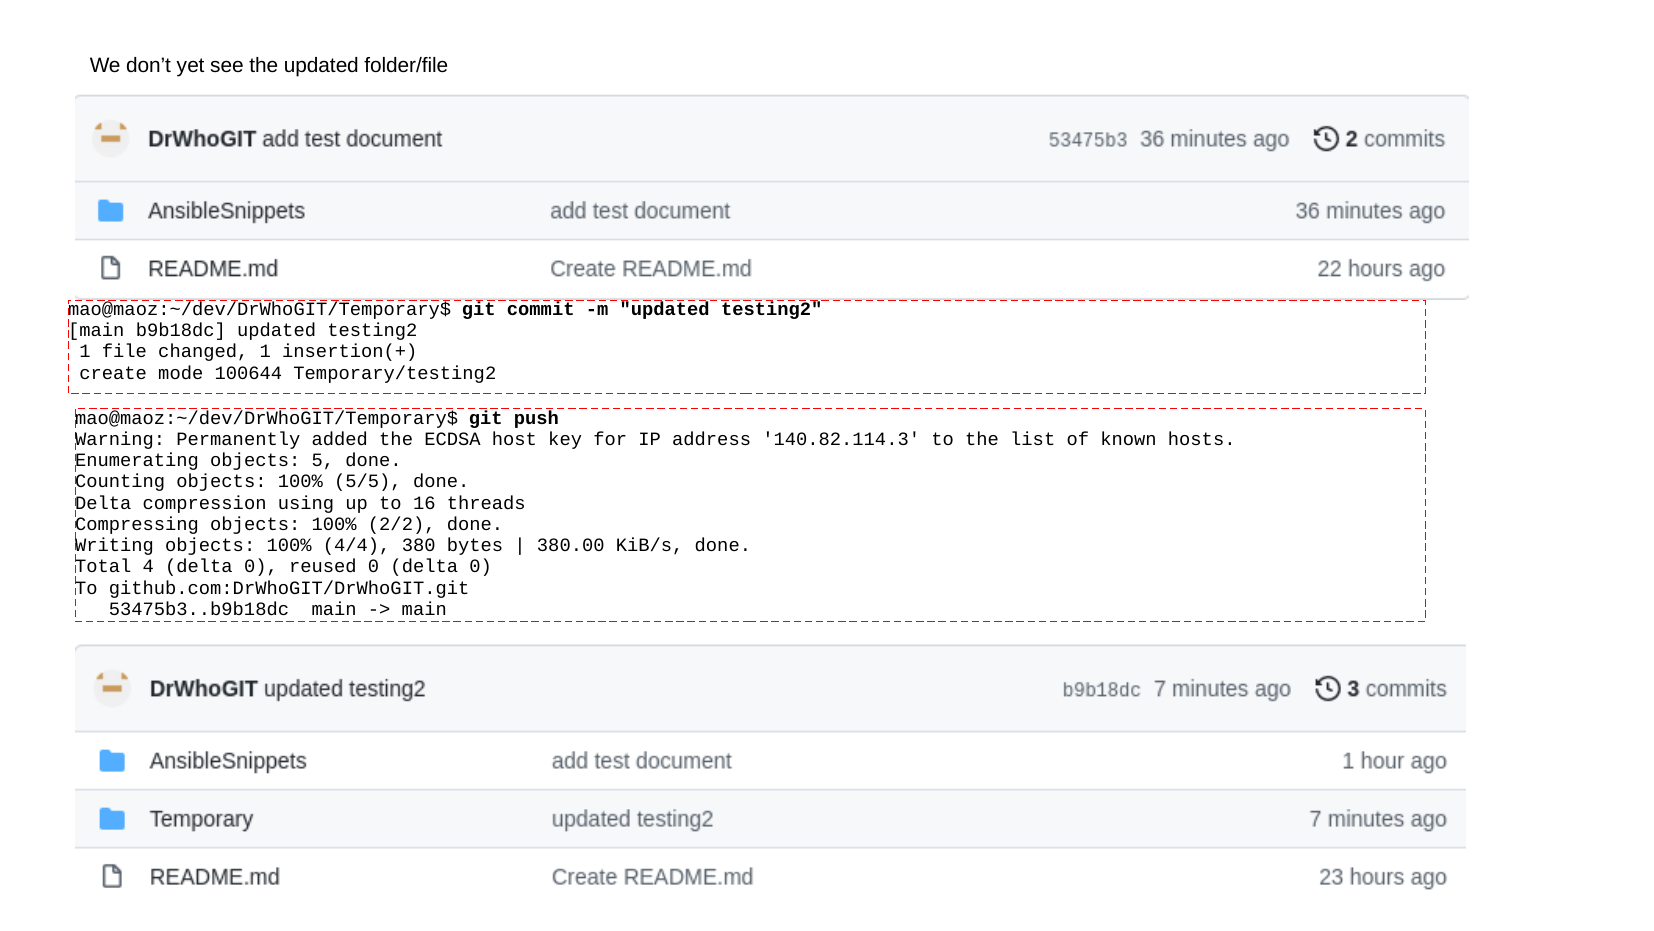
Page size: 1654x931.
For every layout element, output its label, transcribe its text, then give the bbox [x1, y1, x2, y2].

text_box mao@maoz:~/dev/DrWhoGIT/Temporary$ git commit -m "updated testing2" [main b9b18dc] updated testing2 1 file changed, 1 insertion(+) create mode 100644 Temporary/testing2 [68, 300, 1426, 394]
picture [75, 637, 1466, 899]
picture [75, 92, 1469, 301]
text_box We don’t yet see the updated folder/file [75, 46, 592, 113]
text_box mao@maoz:~/dev/DrWhoGIT/Temporary$ git push Warning: Permanently added the ECDSA host key for IP address '140.82.114.3' to the list of known hosts. Enumerating objects: 5, done. Counting objects: 100% (5/5), done. Delta compression using up to 16 threads Compressing objects: 100% (2/2), done. Writing objects: 100% (4/4), 380 bytes | 380.00 KiB/s, done. Total 4 (delta 0), reused 0 (delta 0) To github.com:DrWhoGIT/DrWhoGIT.git 53475b3..b9b18dc main -> main [75, 408, 1426, 622]
